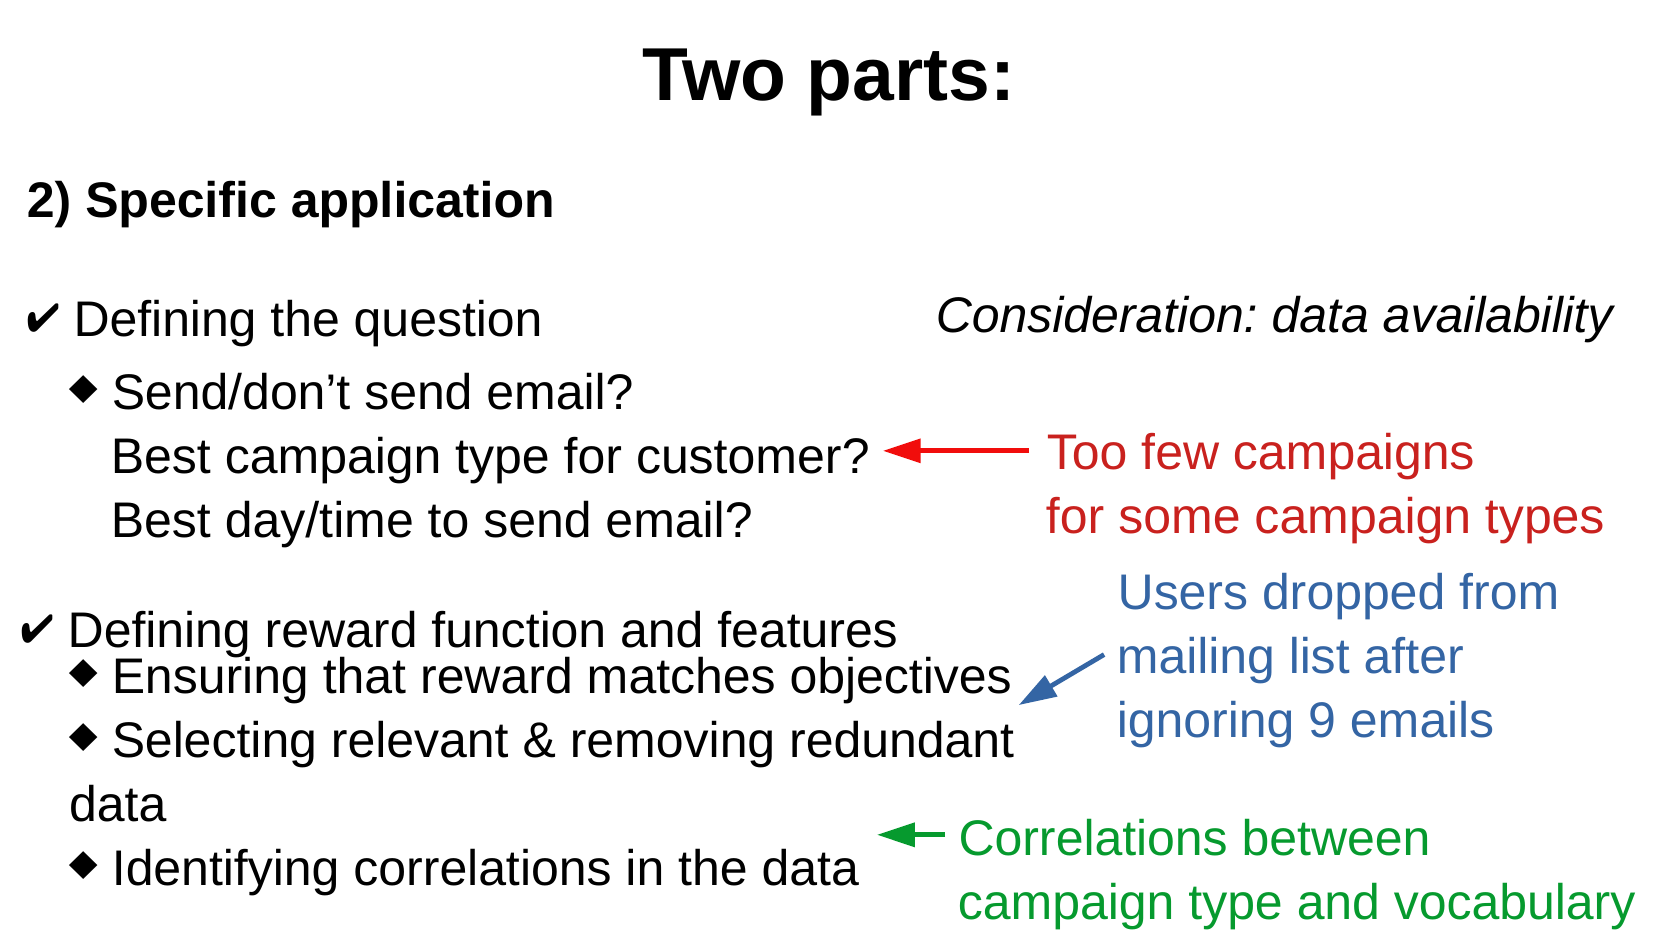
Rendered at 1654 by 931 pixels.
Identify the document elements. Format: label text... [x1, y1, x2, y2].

text_box Users dropped from mailing list after ignoring 9 emails [1088, 567, 1583, 738]
text_box Ensuring that reward matches objectives Selecting relevant & removing redundant data Identifying correlations in the data [69, 656, 1126, 931]
text_box Too few campaigns for some campaign types [1018, 394, 1633, 567]
text_box Consideration: data availability [903, 240, 1654, 391]
text_box 2) Specific application [26, 125, 931, 276]
text_box Correlations between campaign type and vocabulary [929, 779, 1654, 931]
text_box Defining reward function and features [20, 555, 916, 706]
text_box Defining the question [26, 244, 841, 395]
title Two parts: [82, 0, 1576, 152]
text_box Send/don’t send email? Best campaign type for customer? Best day/time to send email? [69, 365, 901, 539]
